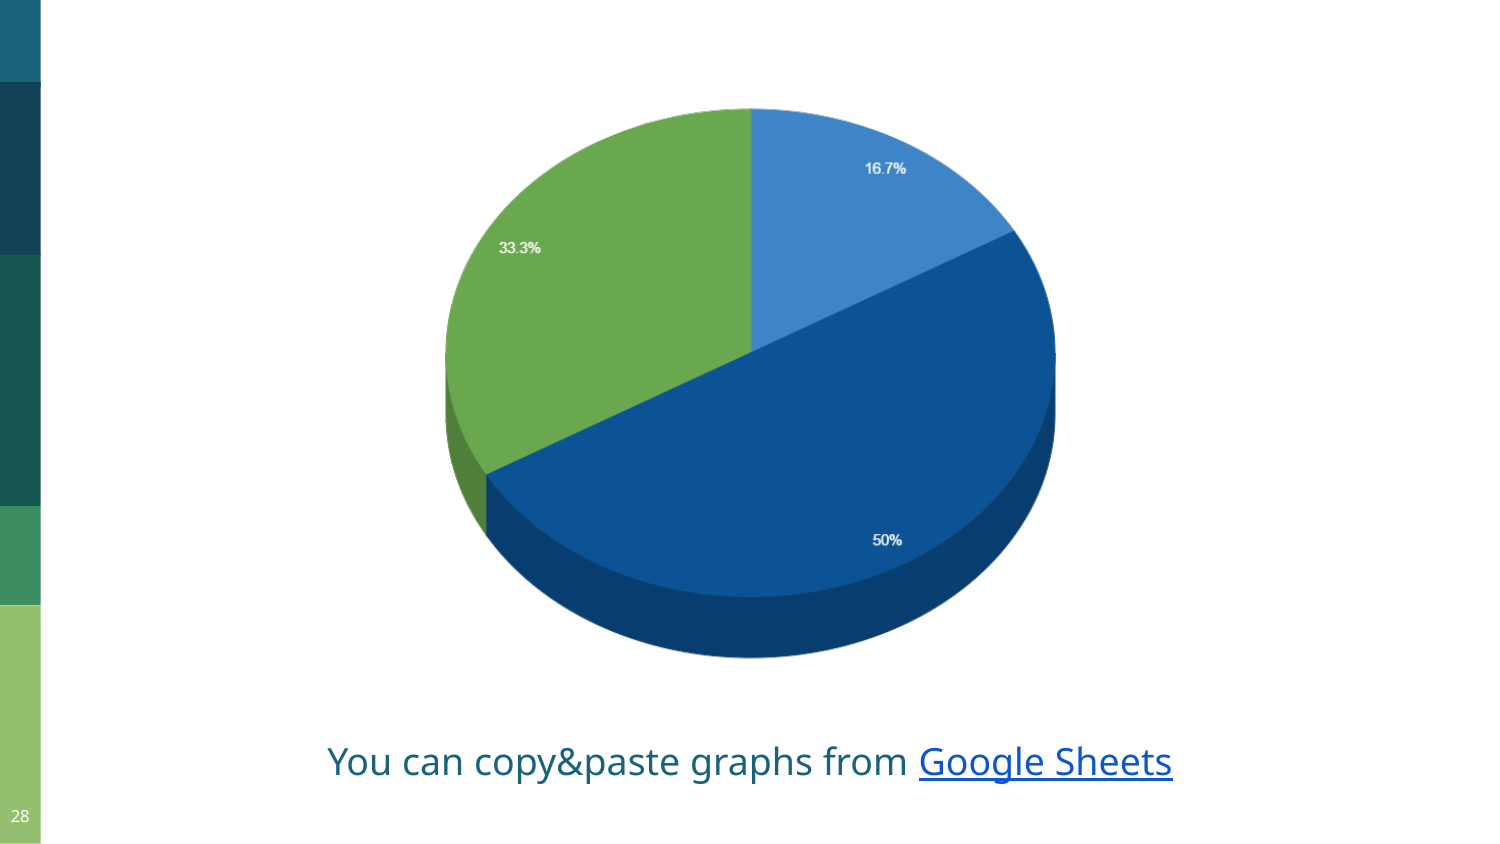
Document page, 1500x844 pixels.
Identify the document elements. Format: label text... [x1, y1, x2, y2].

list You can copy&paste graphs from Google Sheets [75, 722, 1425, 808]
slide_number <number> [0, 790, 49, 844]
picture [383, 79, 1117, 688]
